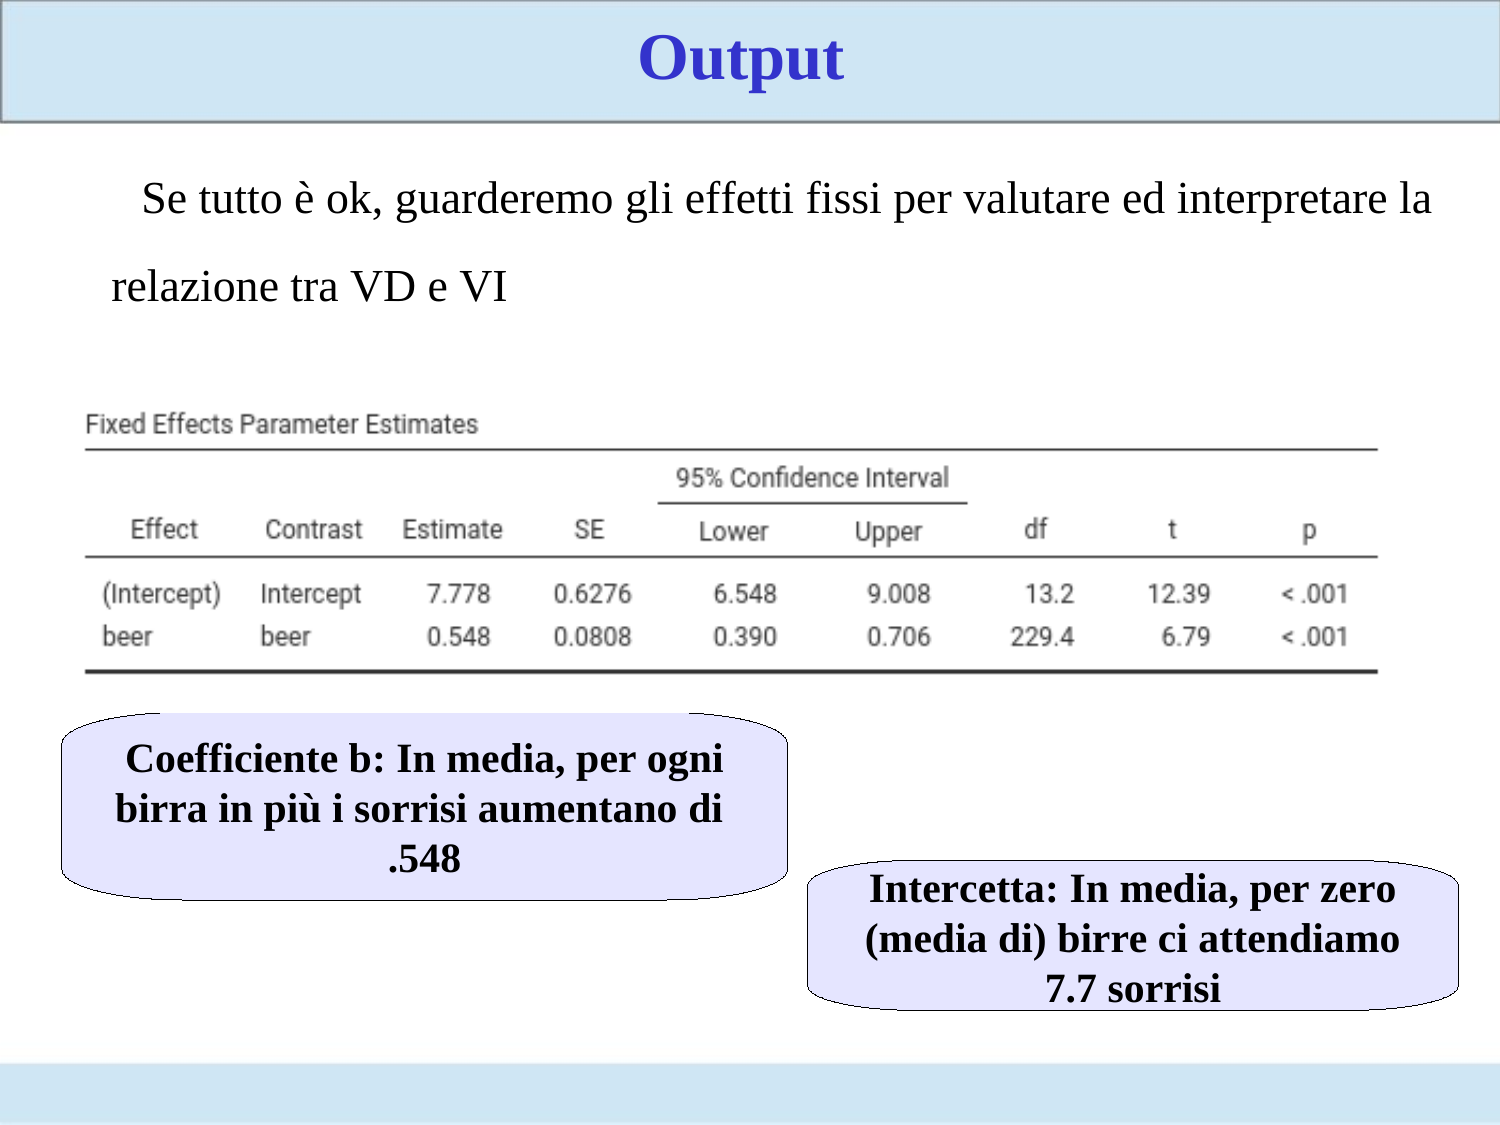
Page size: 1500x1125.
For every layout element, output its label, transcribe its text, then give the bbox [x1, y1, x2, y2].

text_box Intercetta: In media, per zero (media di) birre ci attendiamo 7.7 sorrisi [807, 860, 1459, 1011]
text_box Coefficiente b: In media, per ogni birra in più i sorrisi aumentano di .548 [61, 713, 788, 901]
text_box Se tutto è ok, guarderemo gli effetti fissi per valutare ed interpretare la relazione tra VD e VI [96, 126, 1463, 318]
title Output [112, 0, 1388, 126]
picture [0, 0, 1500, 1125]
